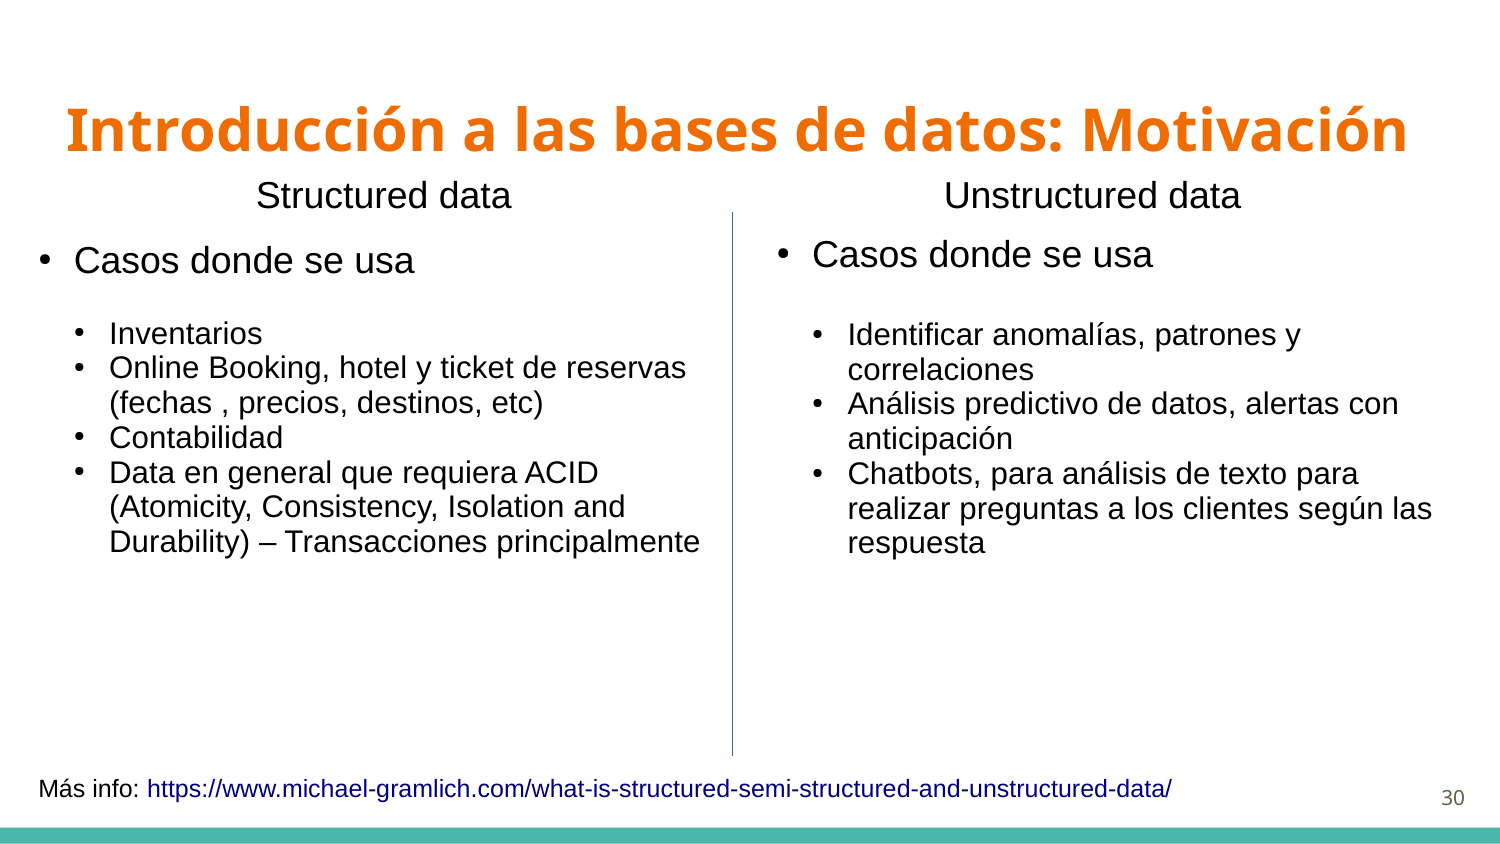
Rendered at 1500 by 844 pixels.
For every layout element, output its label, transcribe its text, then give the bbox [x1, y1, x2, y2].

text_box Más info: https://www.michael-gramlich.com/what-is-structured-semi-structured-and-unstructured-data/ [23, 767, 1335, 844]
title Introducción a las bases de datos: Motivación [51, 72, 1449, 189]
text_box Unstructured data [767, 167, 1418, 225]
text_box Structured data [59, 167, 709, 225]
text_box Casos donde se usa Inventarios Online Booking, hotel y ticket de reservas (fechas , precios, destinos, etc) Contabilidad Data en general que requiera ACID (Atomicity, Consistency, Isolation and Durability) – Transacciones principalmente [23, 231, 721, 709]
slide_number <number> [1389, 764, 1480, 830]
text_box Casos donde se usa Identificar anomalías, patrones y correlaciones Análisis predictivo de datos, alertas con anticipación Chatbots, para análisis de texto para realizar preguntas a los clientes según las respuesta [761, 226, 1459, 703]
